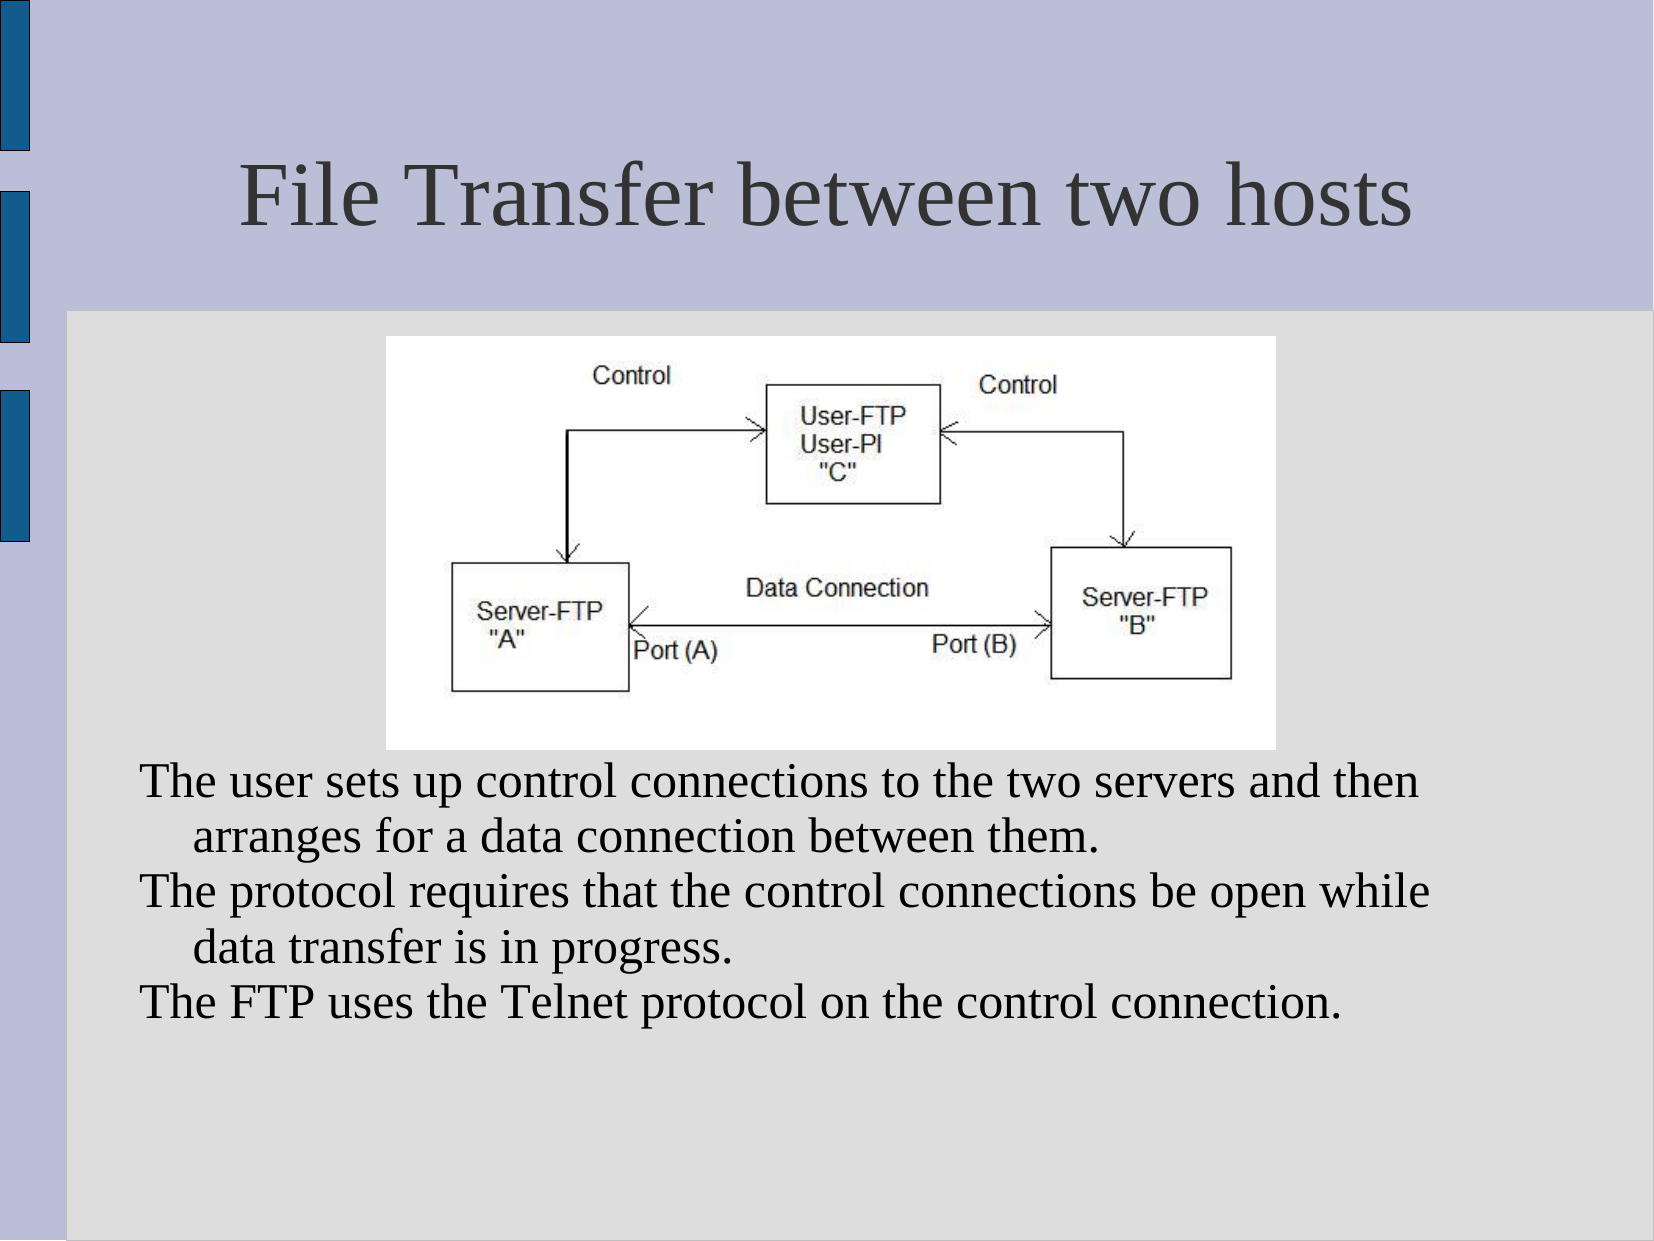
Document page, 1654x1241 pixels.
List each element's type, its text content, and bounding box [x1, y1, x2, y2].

title File Transfer between two hosts [121, 91, 1534, 299]
list The user sets up control connections to the two servers and then arranges for a data connection between them. The protocol requires that the control connections be open while data transfer is in progress. The FTP uses the Telnet protocol on the control connection. [121, 752, 1534, 1126]
picture [386, 336, 1276, 751]
